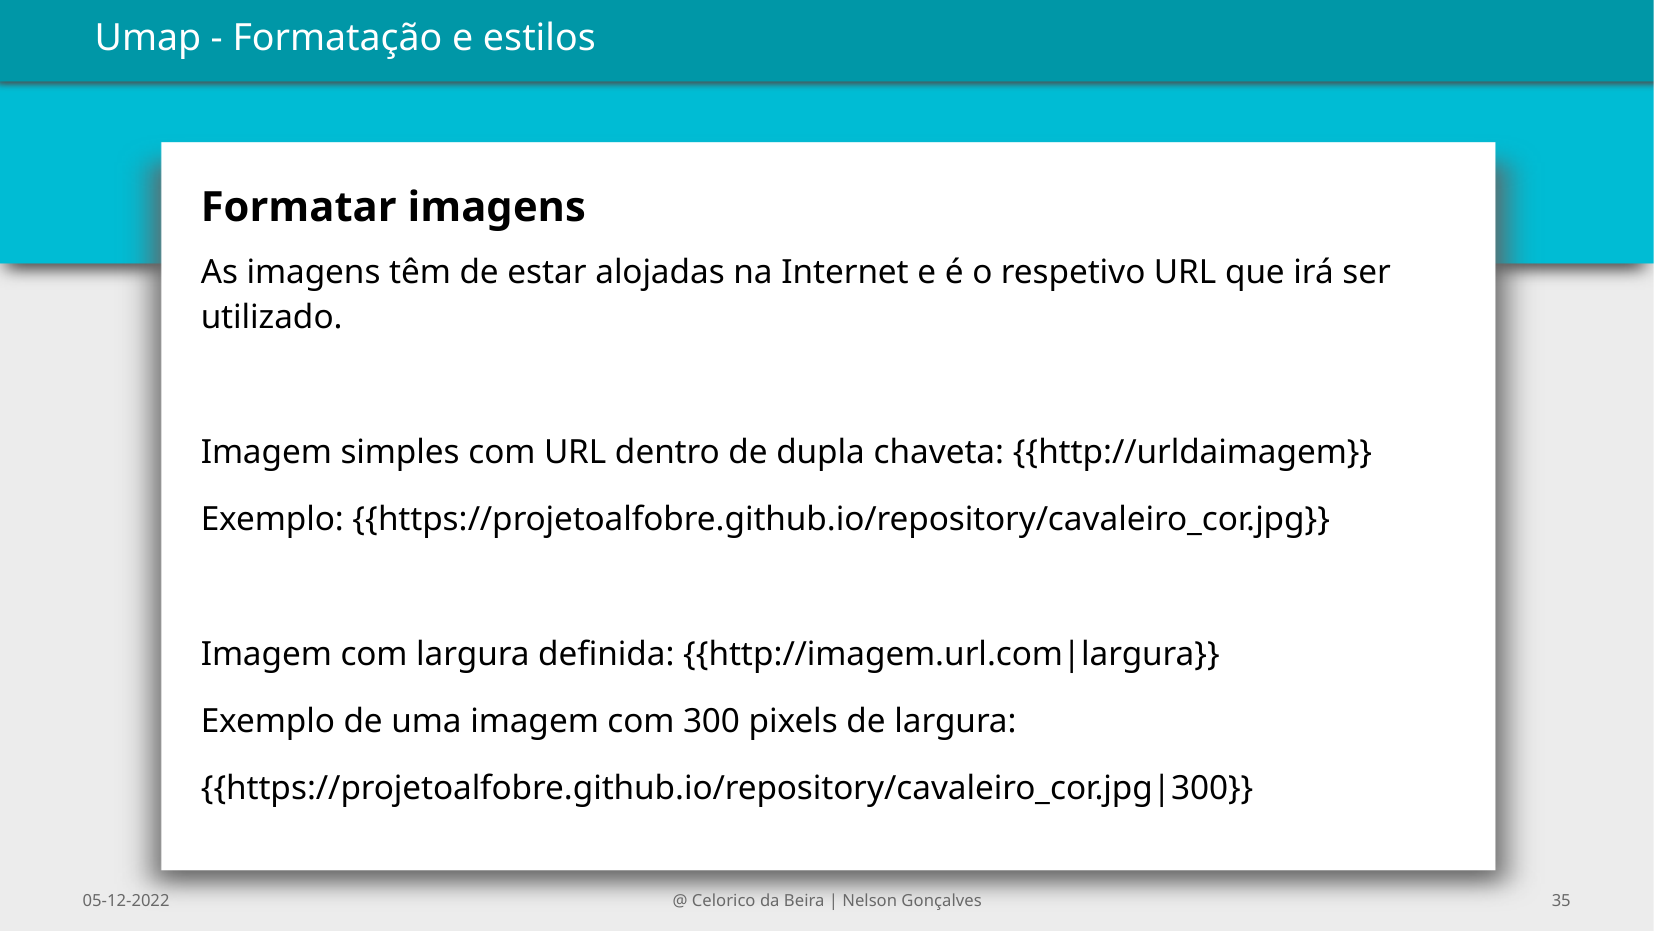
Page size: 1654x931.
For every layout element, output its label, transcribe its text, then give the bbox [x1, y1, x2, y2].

list As imagens têm de estar alojadas na Internet e é o respetivo URL que irá ser utilizado. Imagem simples com URL dentro de dupla chaveta: {{http://urldaimagem}} Exemplo: {{https://projetoalfobre.github.io/repository/cavaleiro_cor.jpg}} Imagem com largura definida: {{http://imagem.url.com|largura}} Exemplo de uma imagem com 300 pixels de largura: {{https://projetoalfobre.github.io/repository/cavaleiro_cor.jpg|300}} [200, 248, 1489, 827]
title Umap - Formatação e estilos [94, 10, 1583, 63]
list Formatar imagens [200, 177, 662, 248]
picture [0, 0, 1654, 931]
